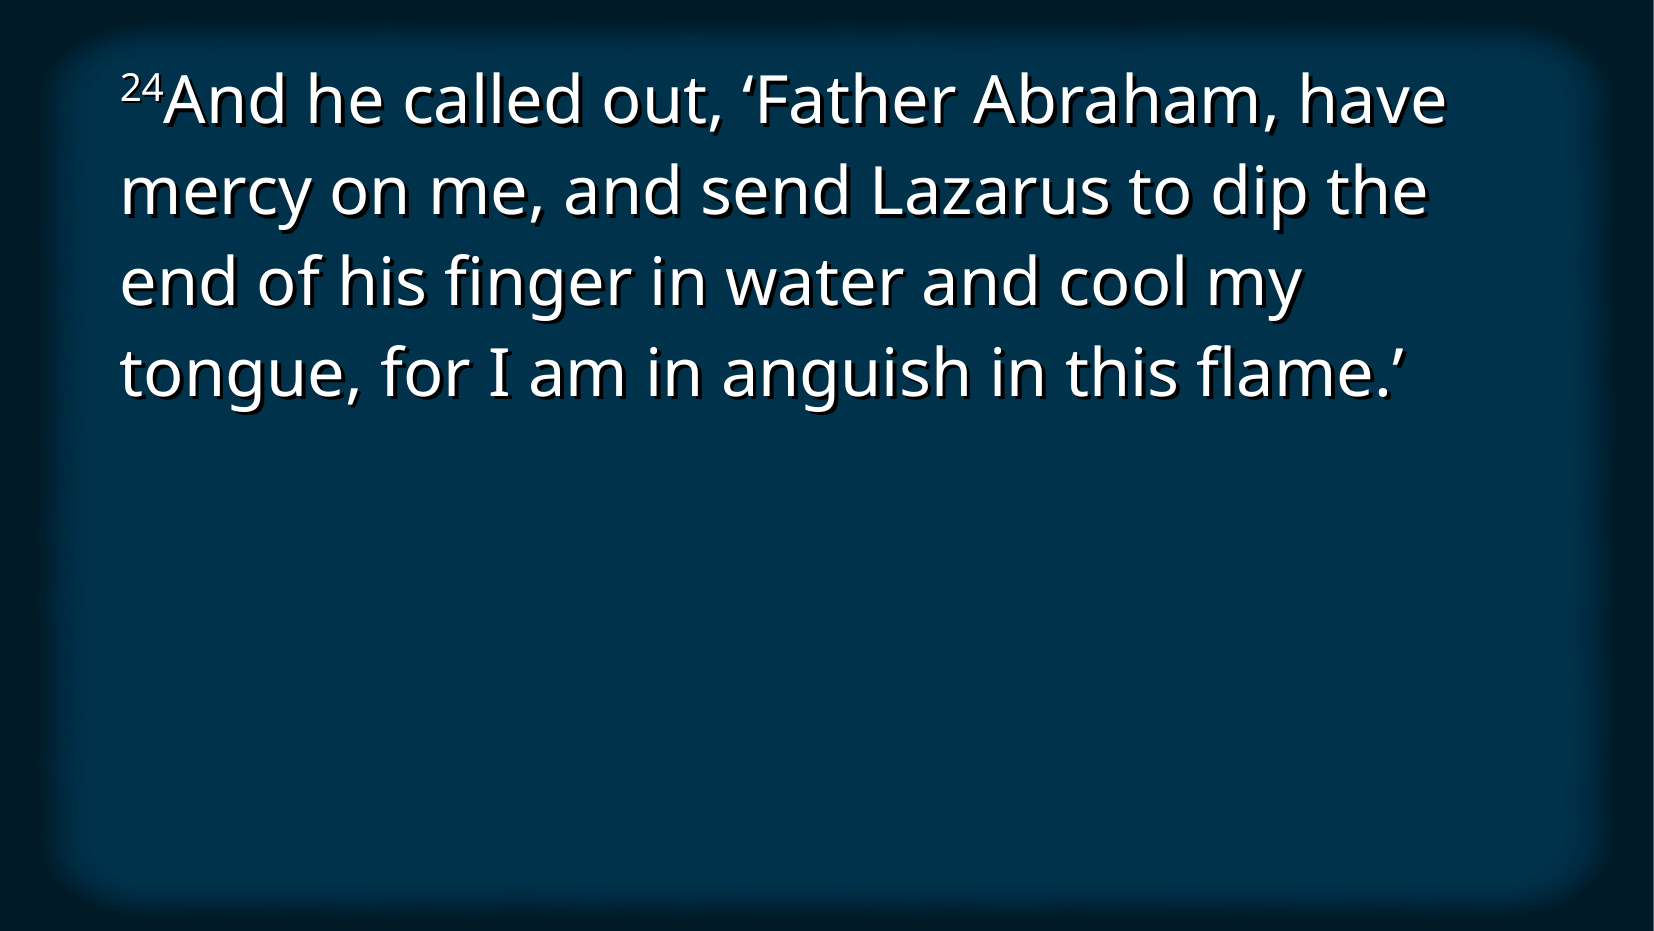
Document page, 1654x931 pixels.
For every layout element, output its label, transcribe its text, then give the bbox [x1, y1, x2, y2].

picture [0, 0, 1654, 931]
text_box 24And he called out, ‘Father Abraham, have mercy on me, and send Lazarus to dip the end of his finger in water and cool my tongue, for I am in anguish in this flame.’ [105, 45, 1561, 415]
